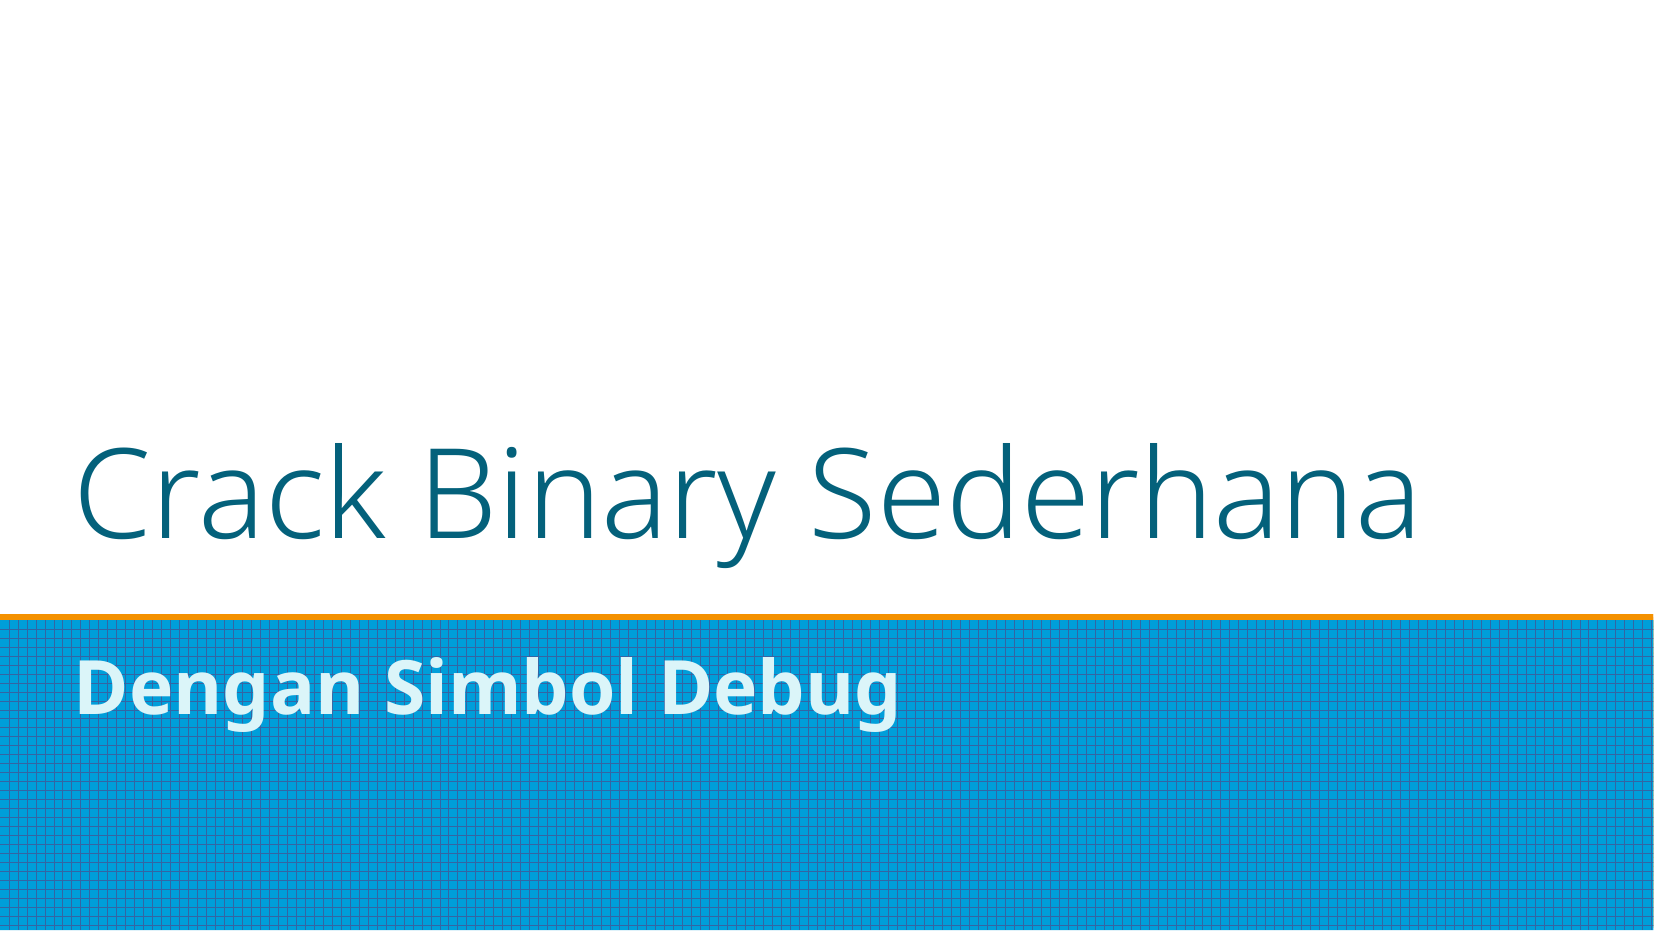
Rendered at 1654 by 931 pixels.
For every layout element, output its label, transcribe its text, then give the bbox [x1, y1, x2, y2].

subtitle Dengan Simbol Debug [73, 634, 1551, 827]
title Crack Binary Sederhana [73, 44, 1551, 576]
